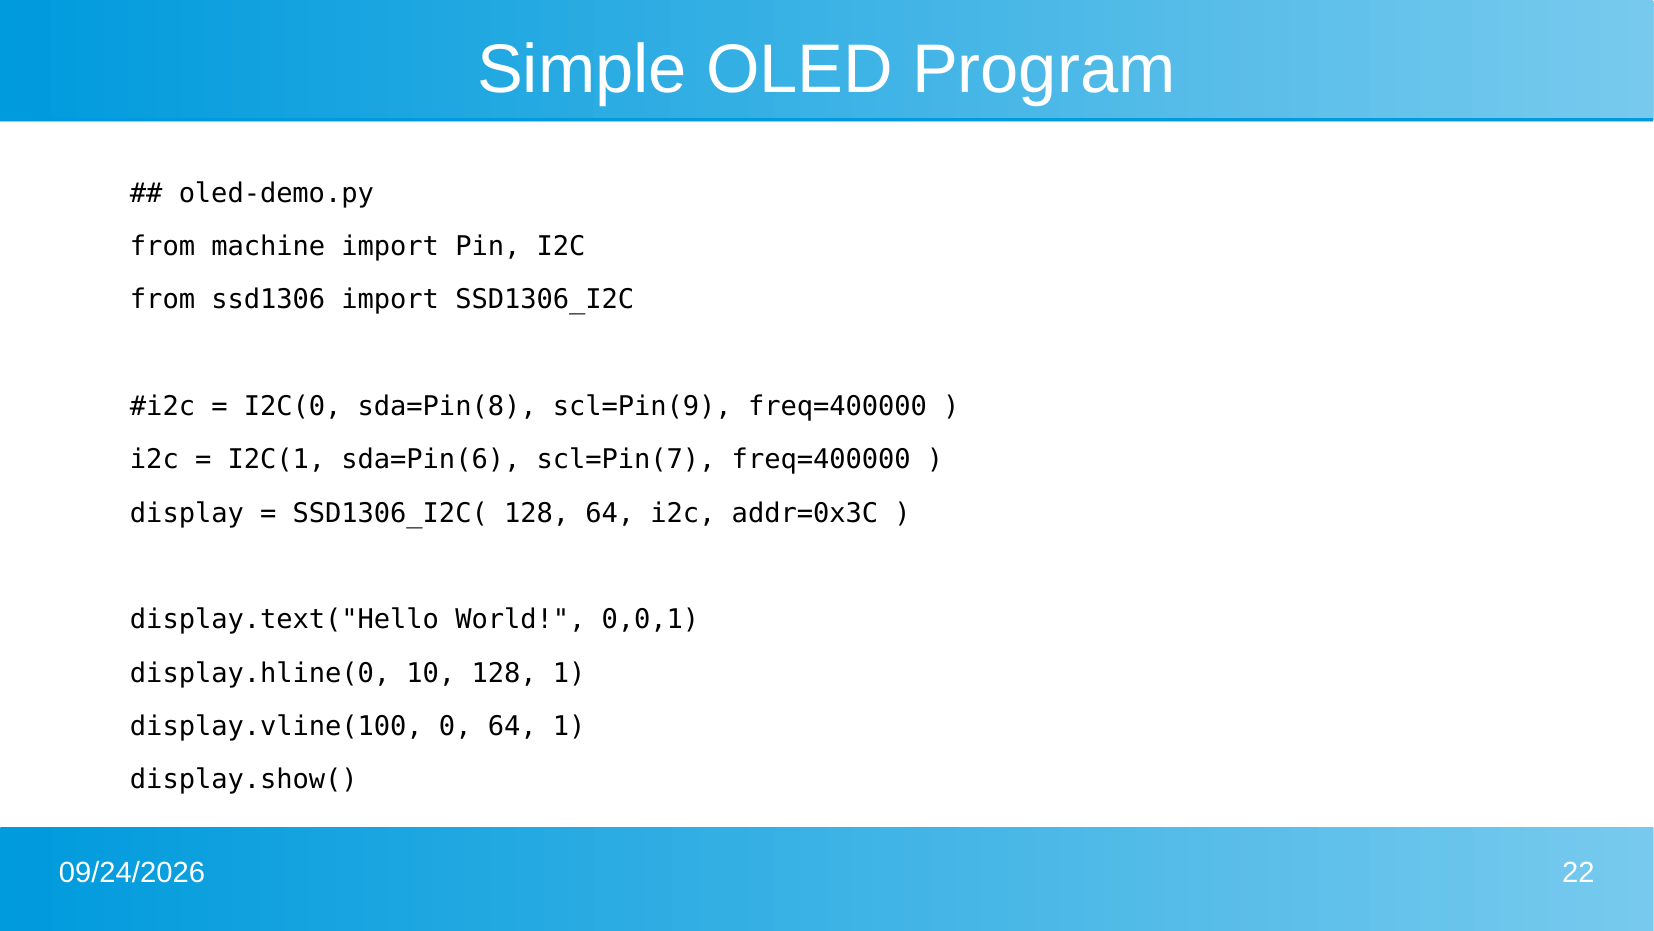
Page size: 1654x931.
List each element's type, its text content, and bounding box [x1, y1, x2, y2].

list ## oled-demo.py from machine import Pin, I2C from ssd1306 import SSD1306_I2C #i2c = I2C(0, sda=Pin(8), scl=Pin(9), freq=400000 ) i2c = I2C(1, sda=Pin(6), scl=Pin(7), freq=400000 ) display = SSD1306_I2C( 128, 64, i2c, addr=0x3C ) display.text("Hello World!", 0,0,1) display.hline(0, 10, 128, 1) display.vline(100, 0, 64, 1) display.show() [59, 177, 1595, 788]
title Simple OLED Program [59, 29, 1595, 108]
